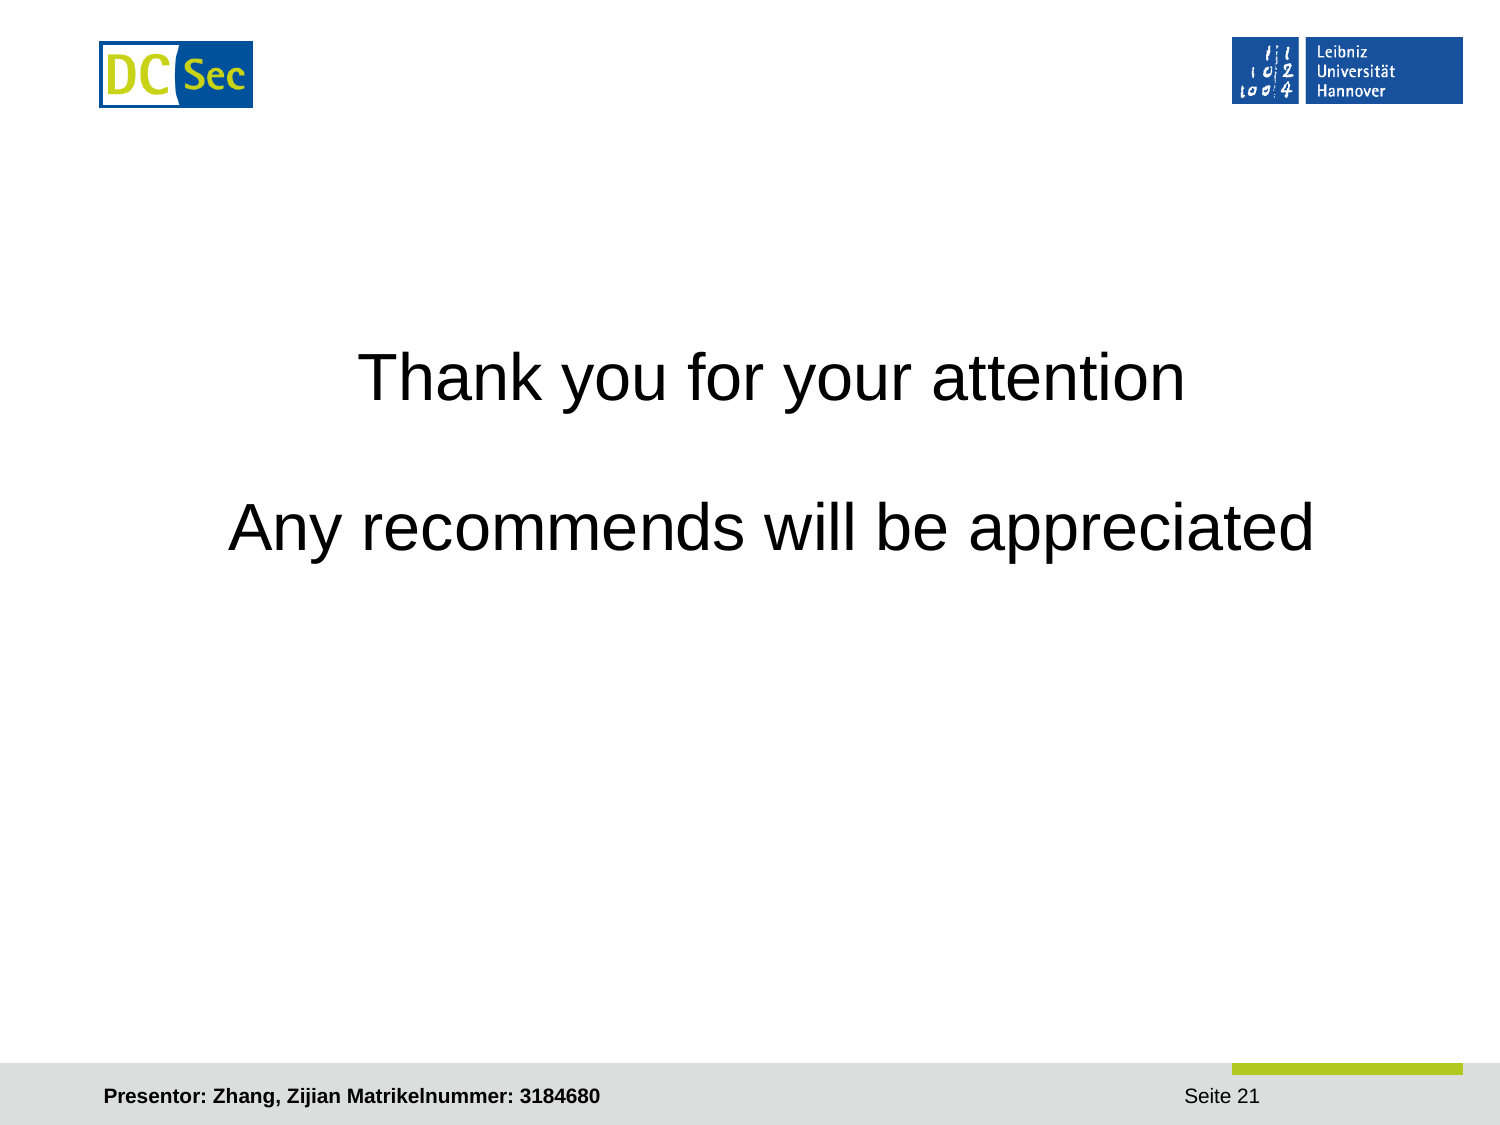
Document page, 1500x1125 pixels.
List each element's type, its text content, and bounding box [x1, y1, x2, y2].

picture [99, 41, 253, 108]
text_box Presentor: Zhang, Zijian Matrikelnummer: 3184680 [88, 1074, 1181, 1125]
subtitle Thank you for your attention Any recommends will be appreciated [82, 137, 1463, 768]
picture [1232, 37, 1463, 104]
